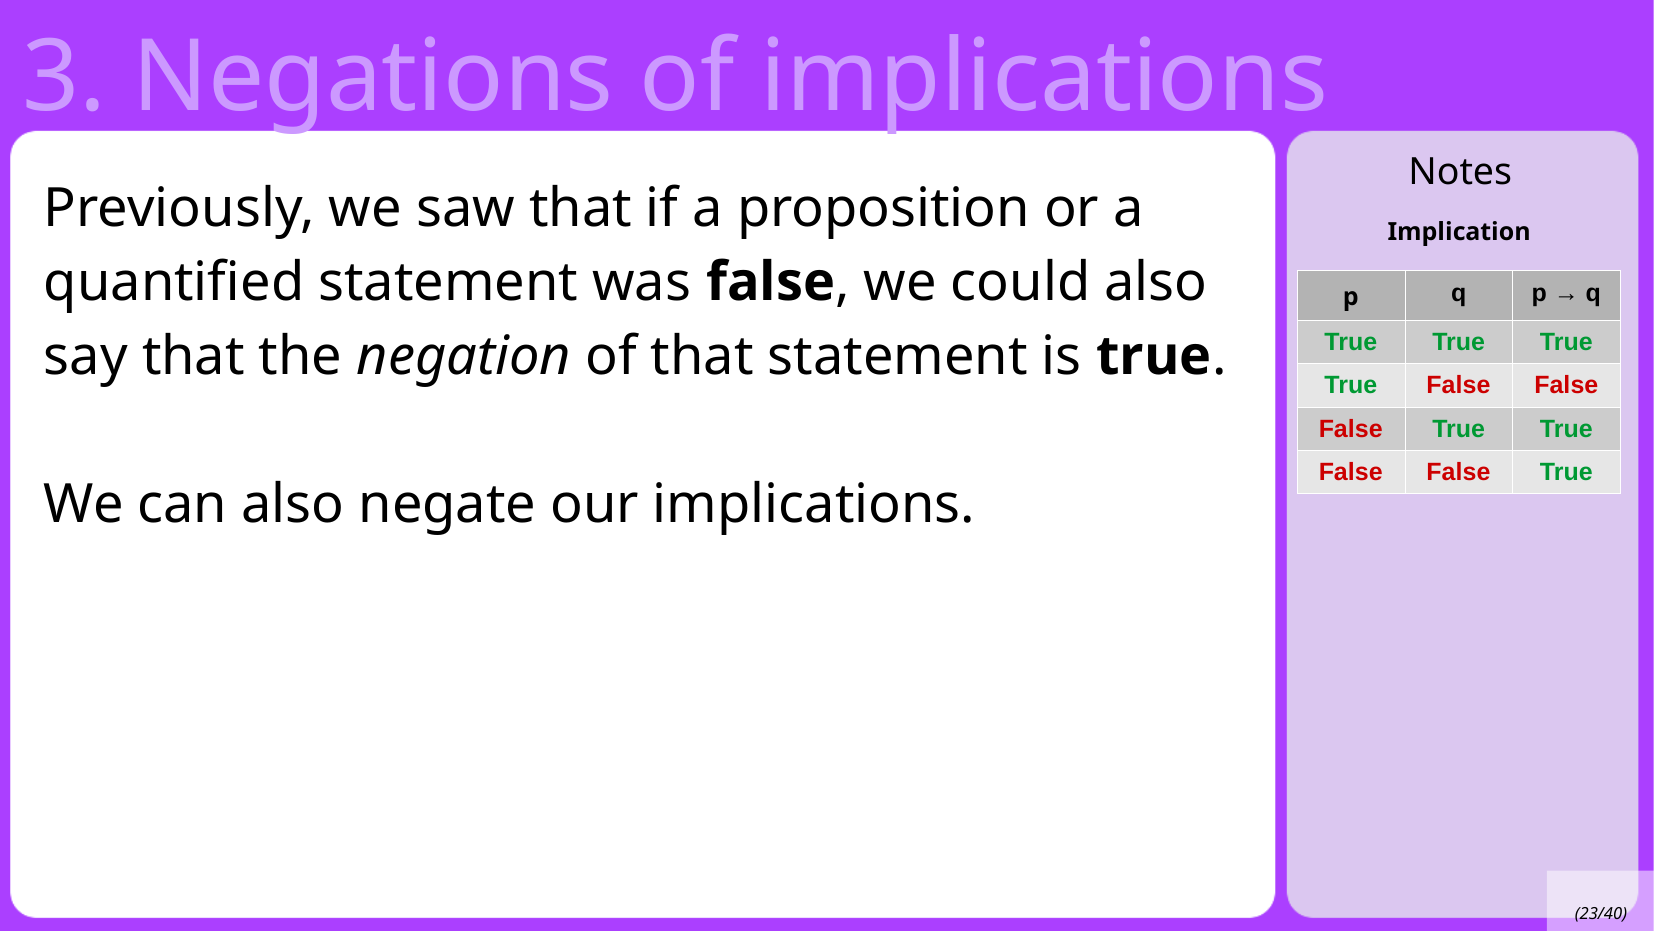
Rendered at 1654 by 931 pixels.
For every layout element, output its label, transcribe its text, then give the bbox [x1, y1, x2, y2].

text_box Notes [1290, 141, 1631, 199]
table_header p [1298, 271, 1405, 320]
table_cell False [1298, 408, 1405, 450]
picture [0, 0, 1654, 931]
table_cell False [1513, 364, 1620, 407]
table_cell True [1406, 408, 1512, 450]
table_header q [1406, 271, 1512, 320]
text_box Notes [1546, 870, 1654, 877]
table_cell False [1406, 451, 1512, 493]
table_cell False [1406, 364, 1512, 407]
title 3. Negations of implications [22, 13, 1511, 130]
table_header p → q [1513, 271, 1620, 320]
table_cell True [1298, 321, 1405, 363]
table_cell True [1406, 321, 1512, 363]
table_cell False [1298, 451, 1405, 493]
table_cell True [1513, 321, 1620, 363]
text_box Previously, we saw that if a proposition or a quantified statement was false, we could also say that the negation of that statement is true. We can also negate our implications. [43, 168, 1250, 473]
table_cell True [1513, 451, 1620, 493]
table_cell True [1298, 364, 1405, 407]
table_cell True [1513, 408, 1620, 450]
text_box (<number>/40) [1546, 877, 1654, 931]
text_box Implication [1290, 209, 1629, 252]
